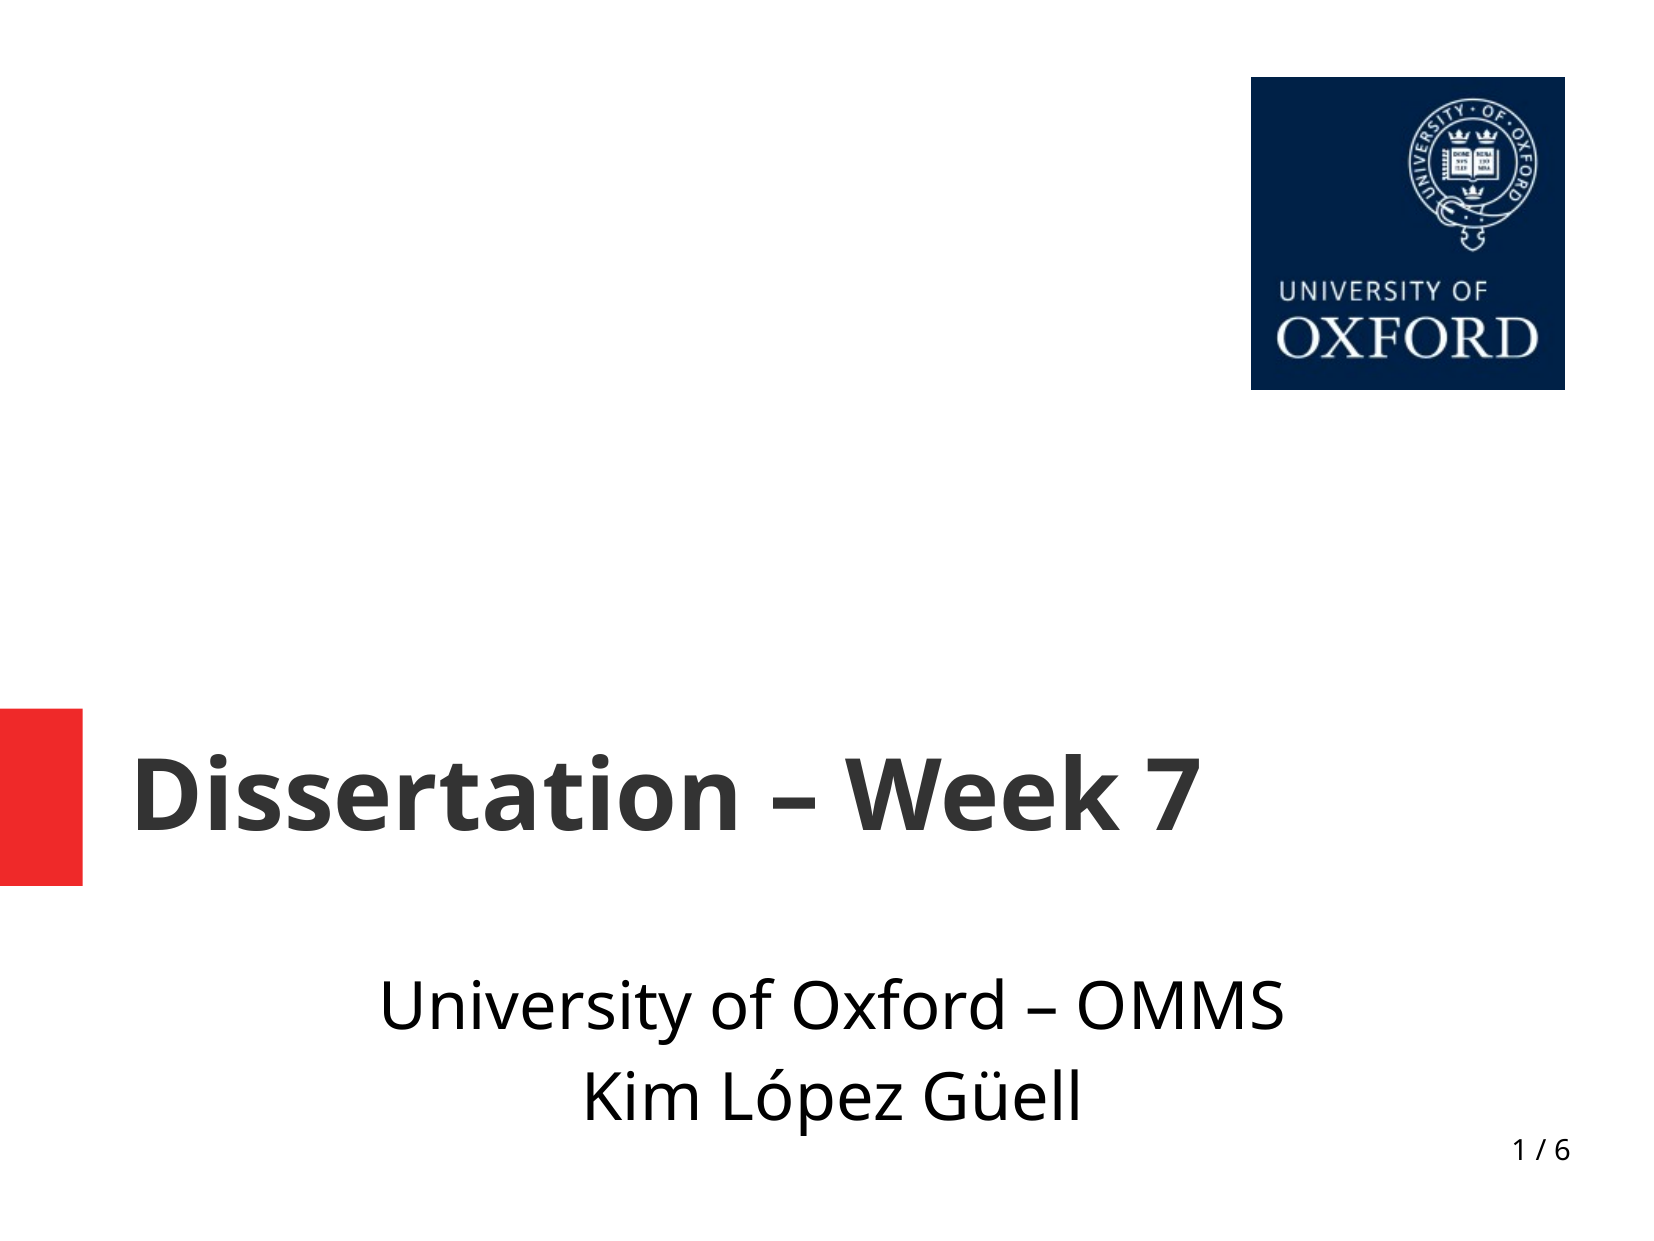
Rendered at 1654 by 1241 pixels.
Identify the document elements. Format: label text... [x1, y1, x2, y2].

title Dissertation – Week 7 [129, 655, 1536, 928]
subtitle University of Oxford – OMMS Kim López Güell [129, 968, 1536, 1130]
picture [1251, 77, 1565, 390]
